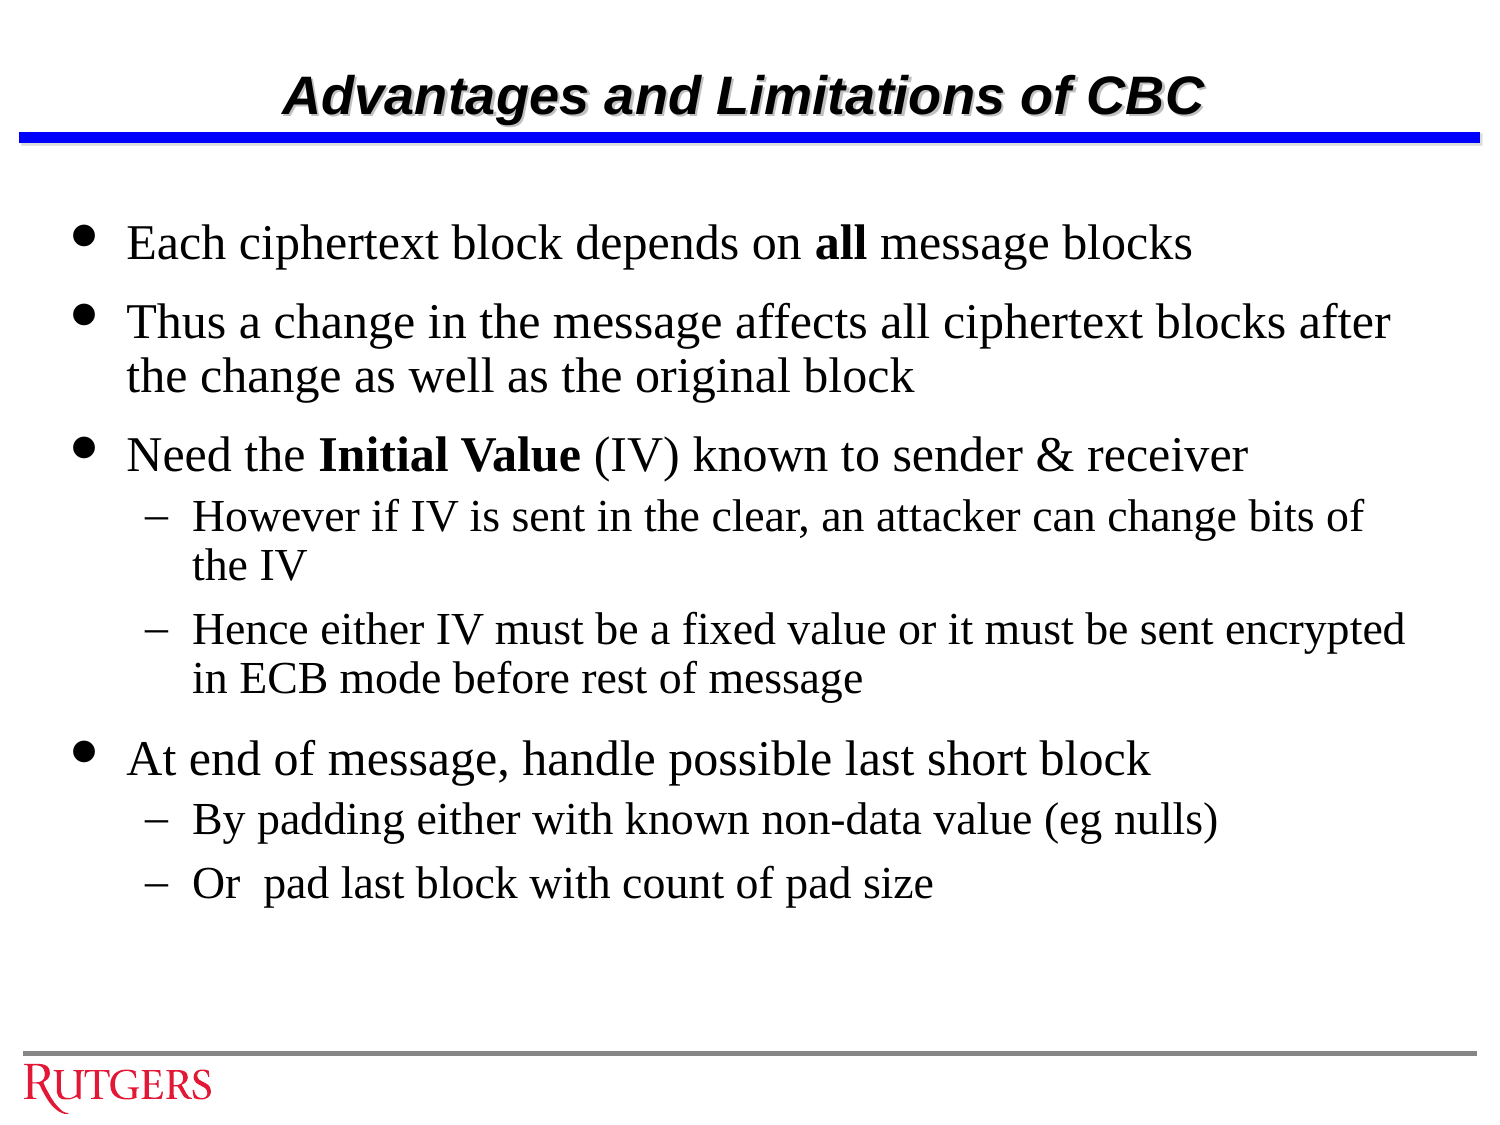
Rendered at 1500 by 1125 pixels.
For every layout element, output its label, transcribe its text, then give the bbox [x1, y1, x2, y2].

list Each ciphertext block depends on all message blocks Thus a change in the message affects all ciphertext blocks after the change as well as the original block Need the Initial Value (IV) known to sender & receiver However if IV is sent in the clear, an attacker can change bits of the IV Hence either IV must be a fixed value or it must be sent encrypted in ECB mode before rest of message At end of message, handle possible last short block By padding either with known non-data value (eg nulls) Or pad last block with count of pad size [55, 209, 1438, 1038]
title Advantages and Limitations of CBC [62, 37, 1426, 133]
